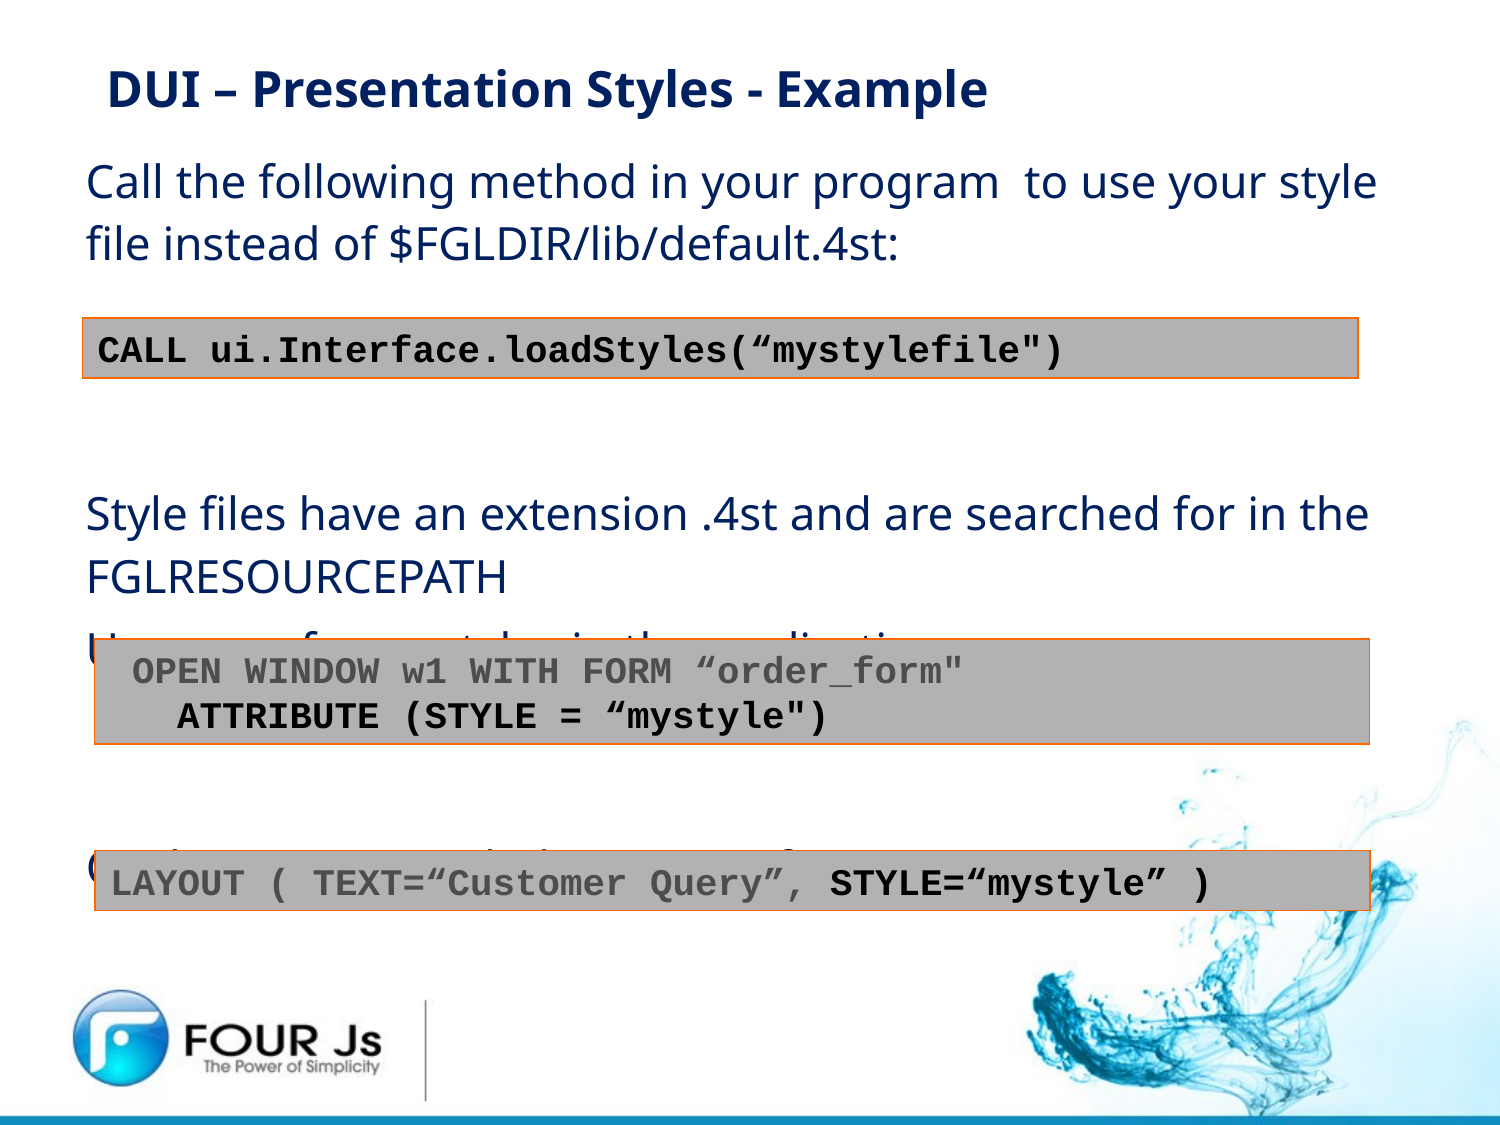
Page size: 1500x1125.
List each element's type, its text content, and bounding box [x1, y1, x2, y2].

text_box LAYOUT ( TEXT=“Customer Query”, STYLE=“mystyle” ) [95, 850, 1371, 911]
text_box OPEN WINDOW w1 WITH FORM “order_form" ATTRIBUTE (STYLE = “mystyle") [94, 638, 1370, 745]
title DUI – Presentation Styles - Example [106, 35, 1388, 141]
picture [0, 0, 1500, 1122]
text_box CALL ui.Interface.loadStyles(“mystylefile") [82, 317, 1358, 378]
text_box Call the following method in your program to use your style file instead of $FGLDIR/lib/default.4st: Style files have an extension .4st and are searched for in the FGLRESOURCEPATH Use one of your styles in the application: Or the recommended way, on a form: [70, 141, 1394, 1043]
